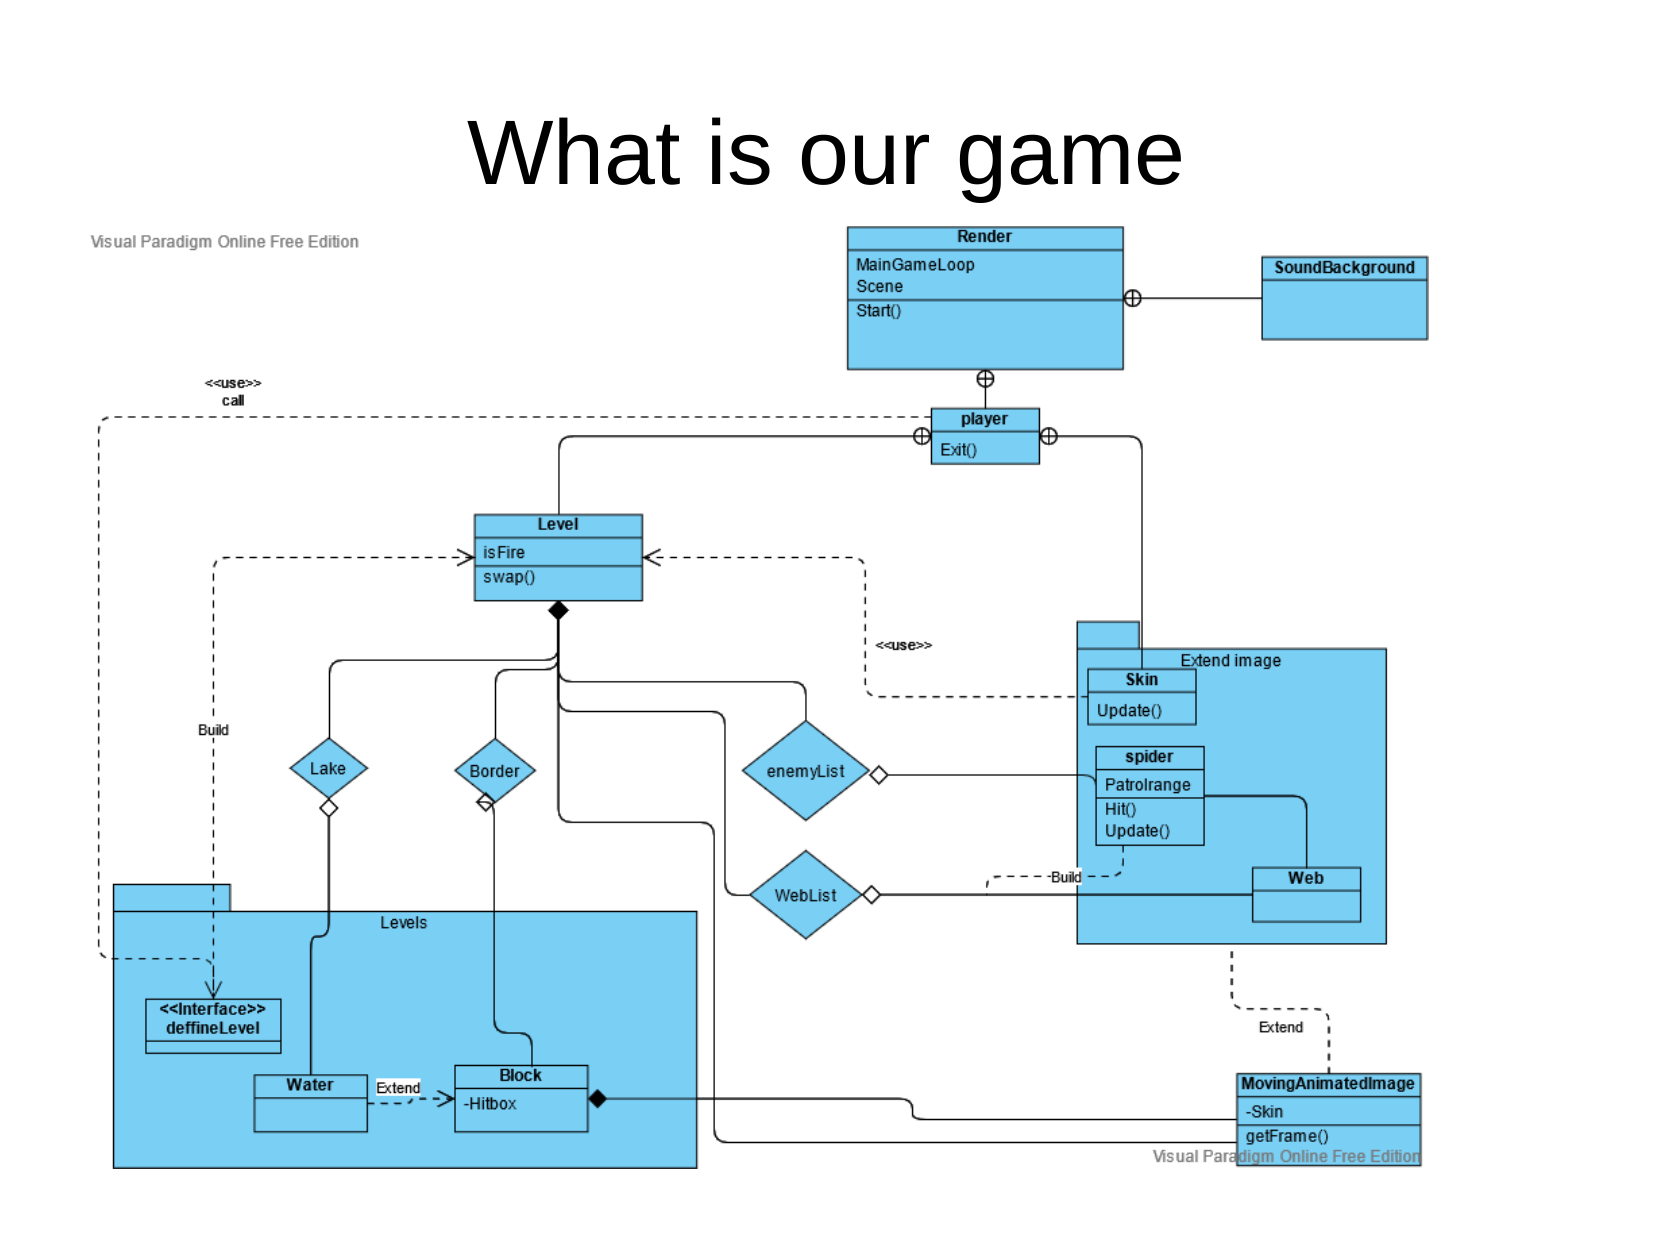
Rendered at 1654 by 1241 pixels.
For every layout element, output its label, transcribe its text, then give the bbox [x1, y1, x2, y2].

title What is our game [82, 49, 1571, 257]
picture [82, 226, 1429, 1169]
